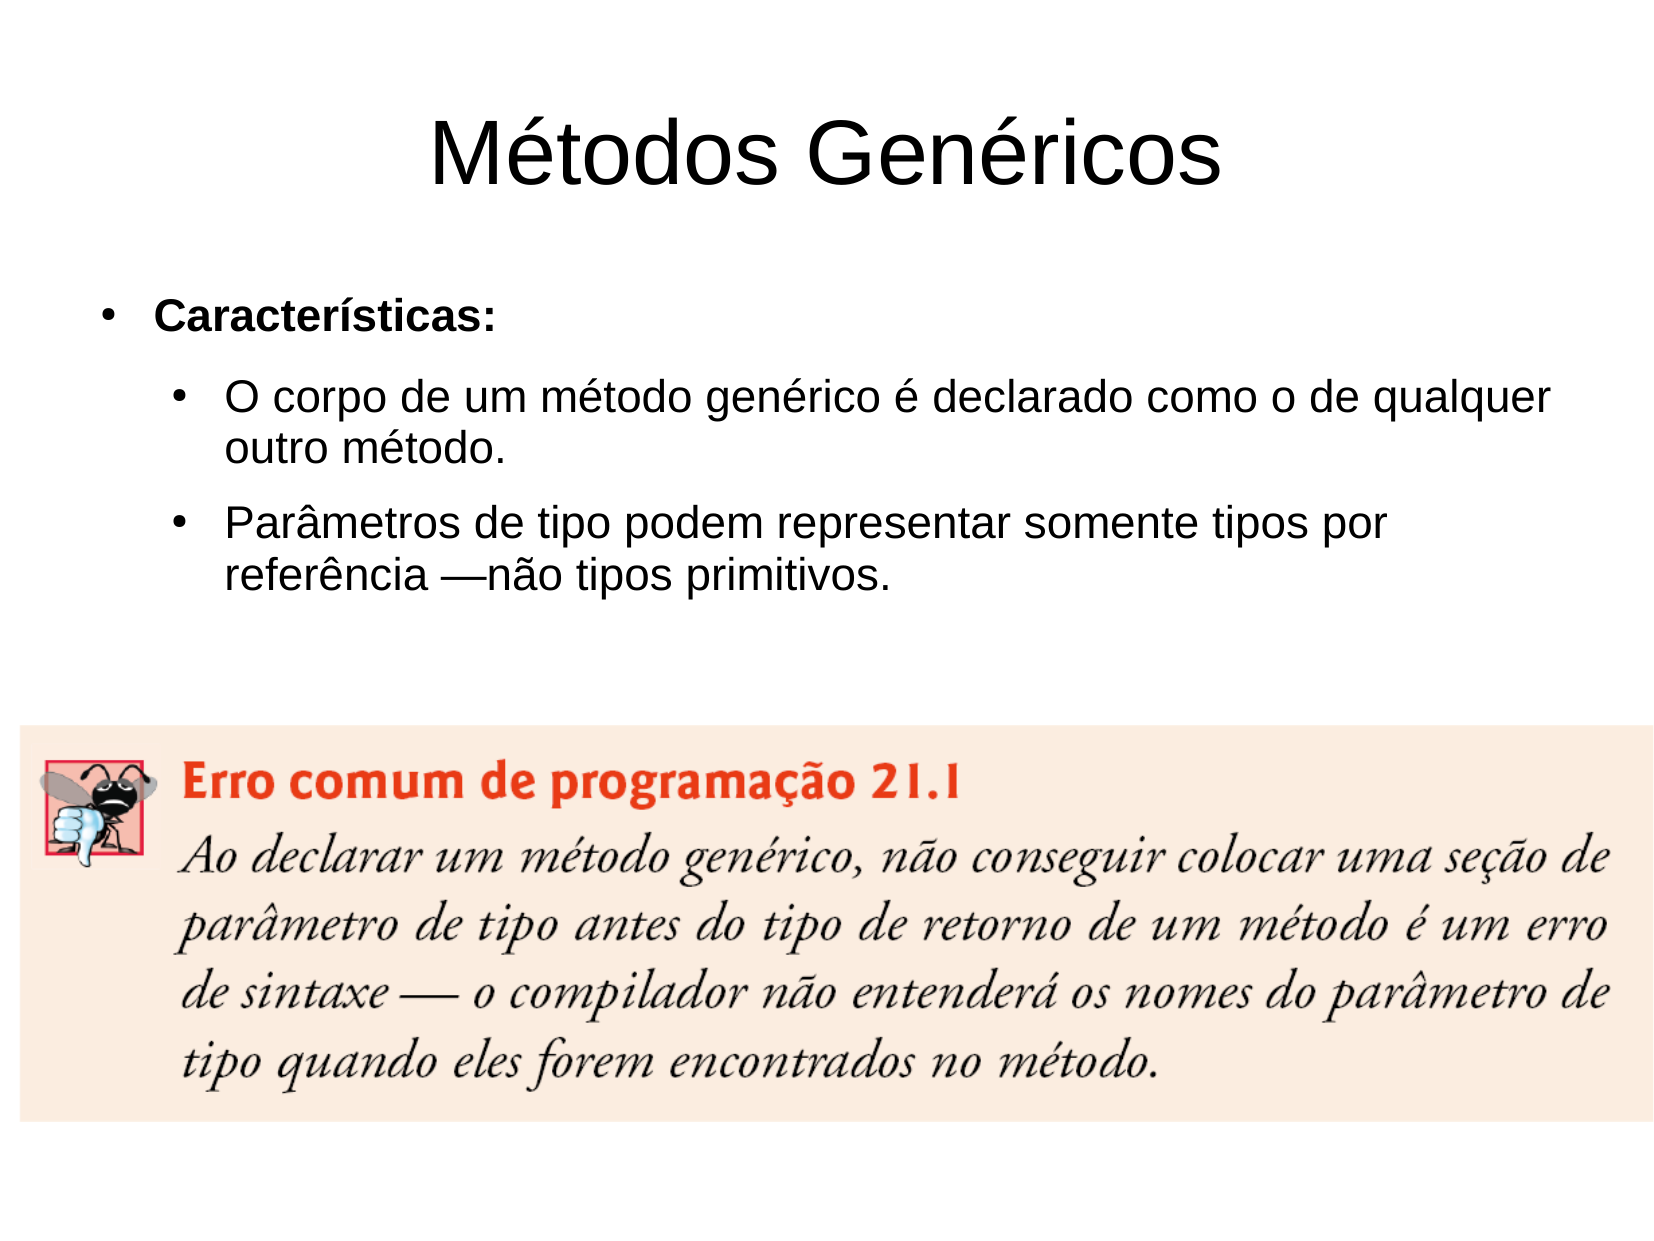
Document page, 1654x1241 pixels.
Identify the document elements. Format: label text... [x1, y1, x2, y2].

list Características: O corpo de um método genérico é declarado como o de qualquer outro método. Parâmetros de tipo podem representar somente tipos por referência —não tipos primitivos. [82, 290, 1571, 725]
picture [19, 725, 1654, 1123]
title Métodos Genéricos [82, 49, 1571, 257]
